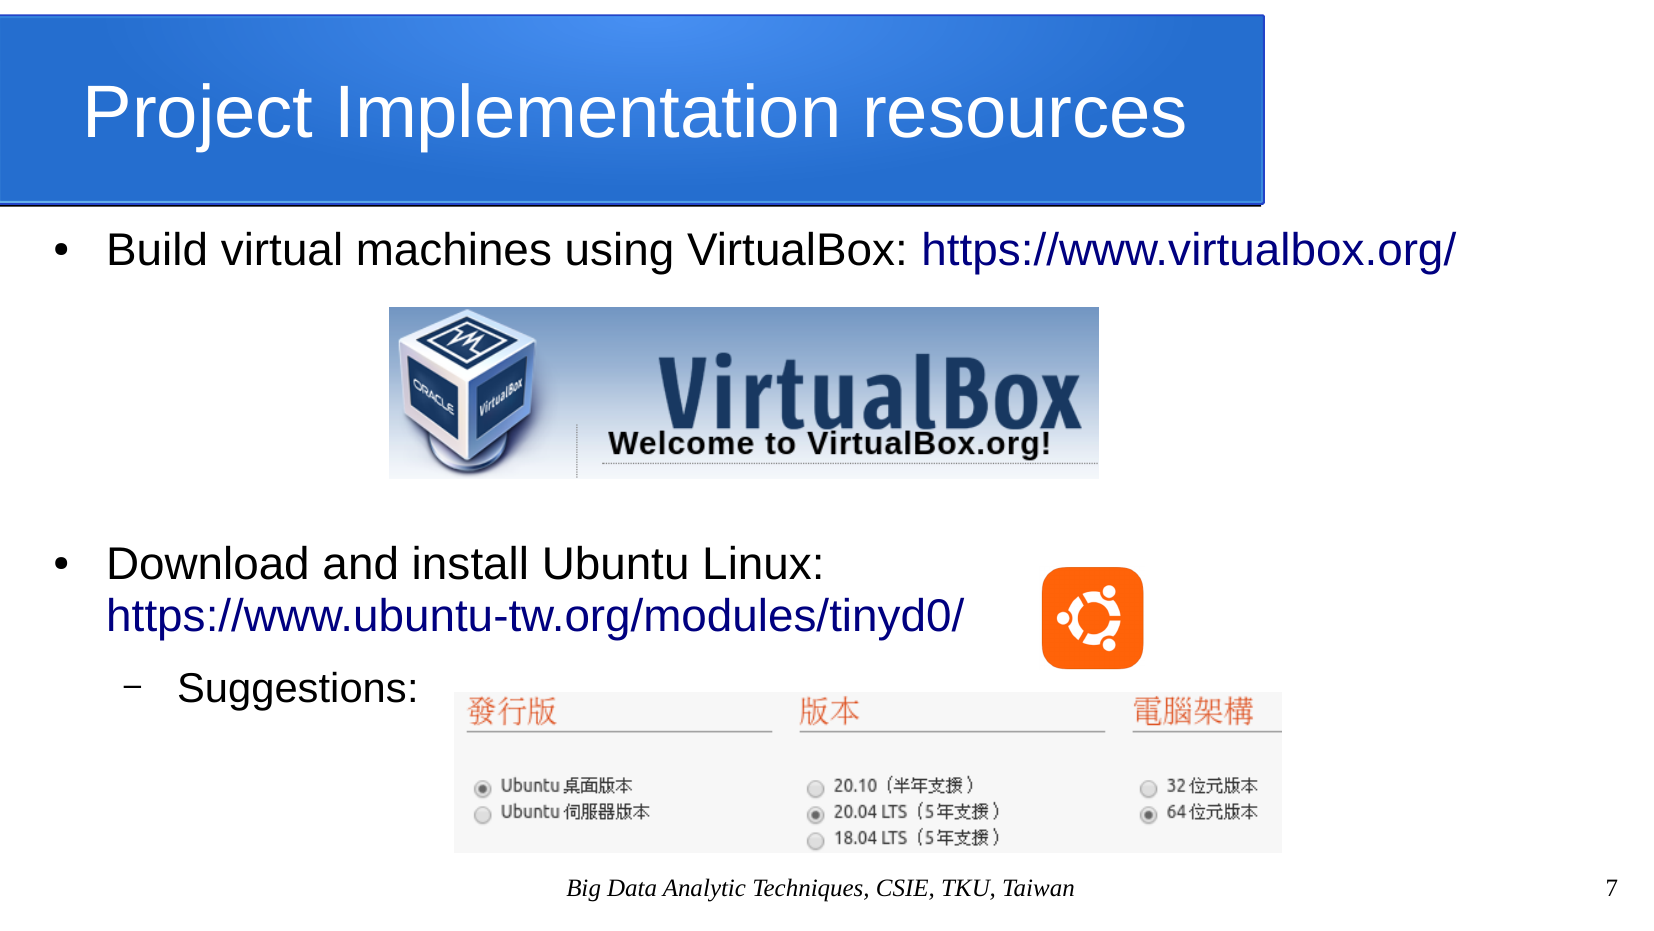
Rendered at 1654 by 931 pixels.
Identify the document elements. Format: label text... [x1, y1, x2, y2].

title Project Implementation resources [82, 35, 1235, 189]
list Build virtual machines using VirtualBox: https://www.virtualbox.org/ Download and install Ubuntu Linux: https://www.ubuntu-tw.org/modules/tinyd0/ Suggestions: [35, 224, 1583, 925]
picture [1039, 566, 1145, 670]
picture [454, 692, 1282, 853]
picture [389, 307, 1099, 479]
